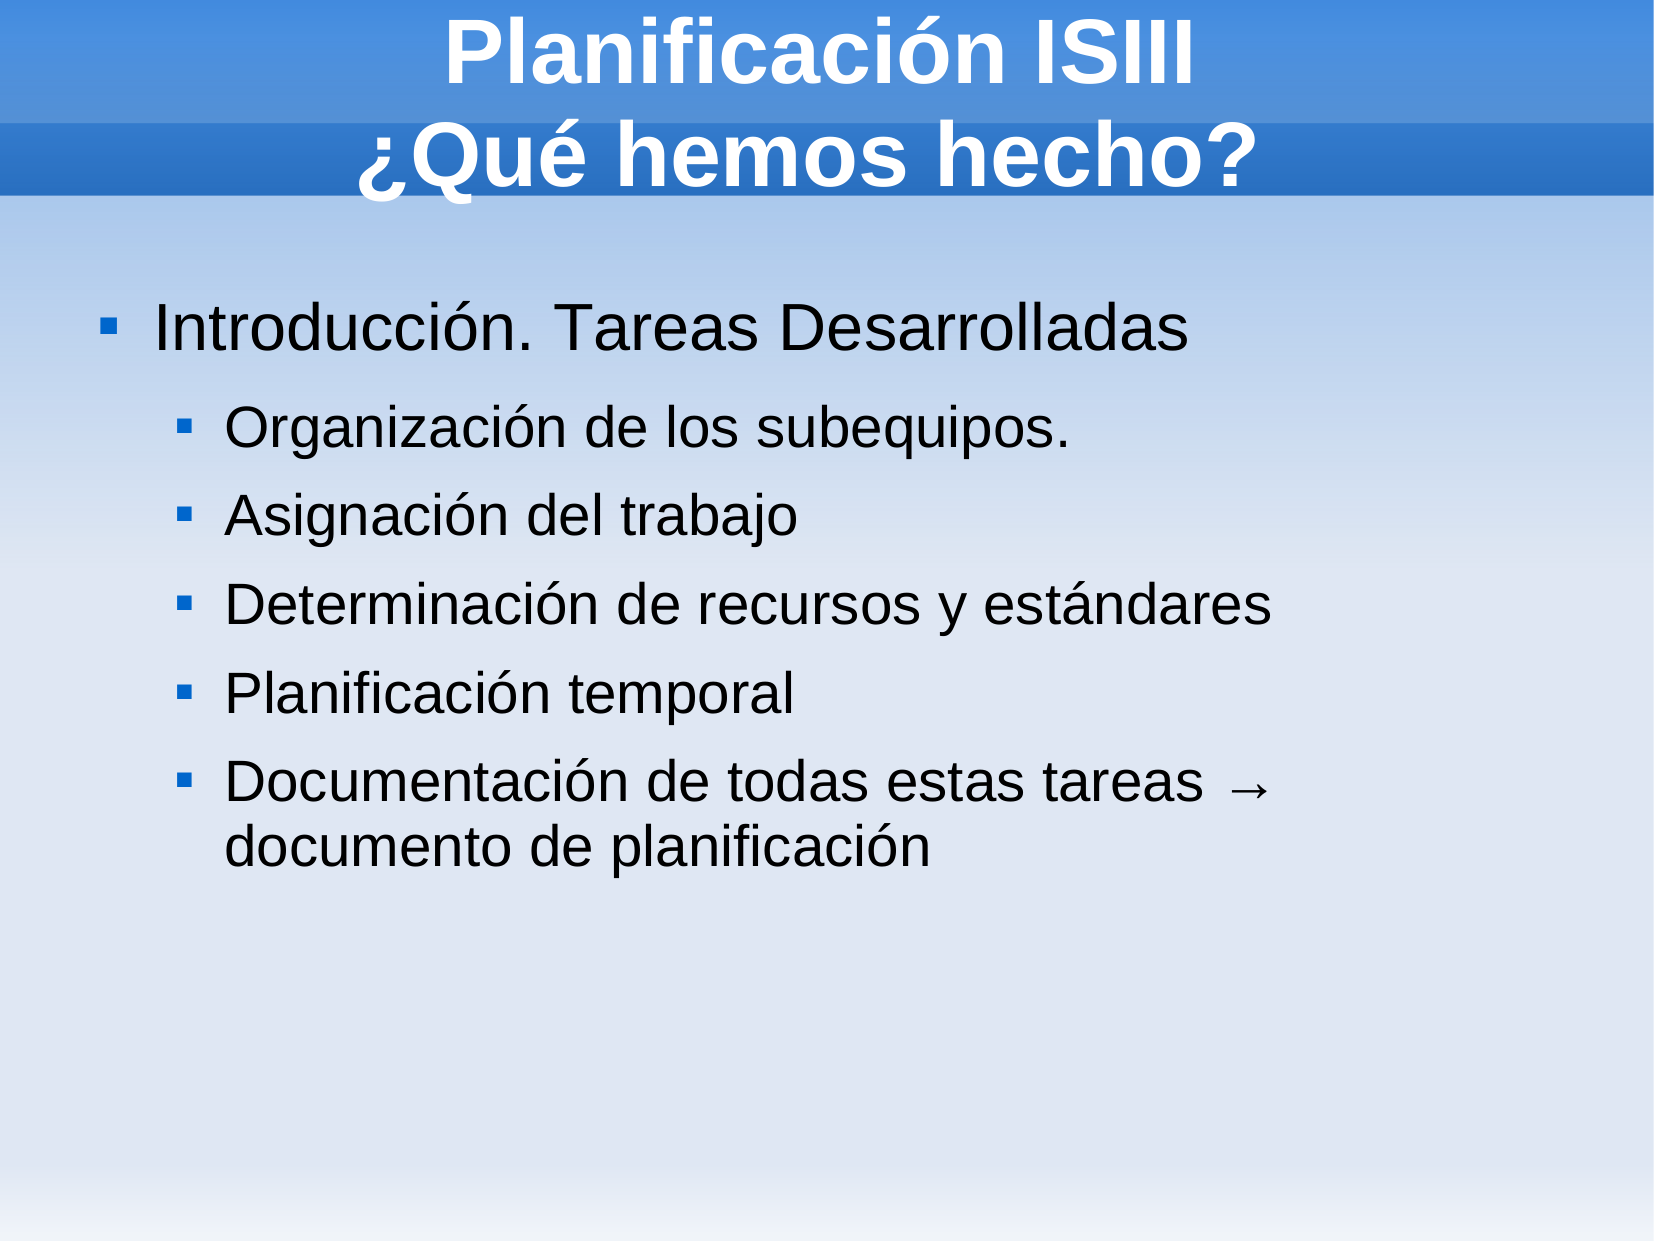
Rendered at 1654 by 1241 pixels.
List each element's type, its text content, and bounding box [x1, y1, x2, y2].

picture [0, 0, 1654, 1241]
list Introducción. Tareas Desarrolladas Organización de los subequipos. Asignación del trabajo Determinación de recursos y estándares Planificación temporal Documentación de todas estas tareas → documento de planificación [82, 290, 1571, 1109]
title Planificación ISIII ¿Qué hemos hecho? [76, 0, 1565, 208]
